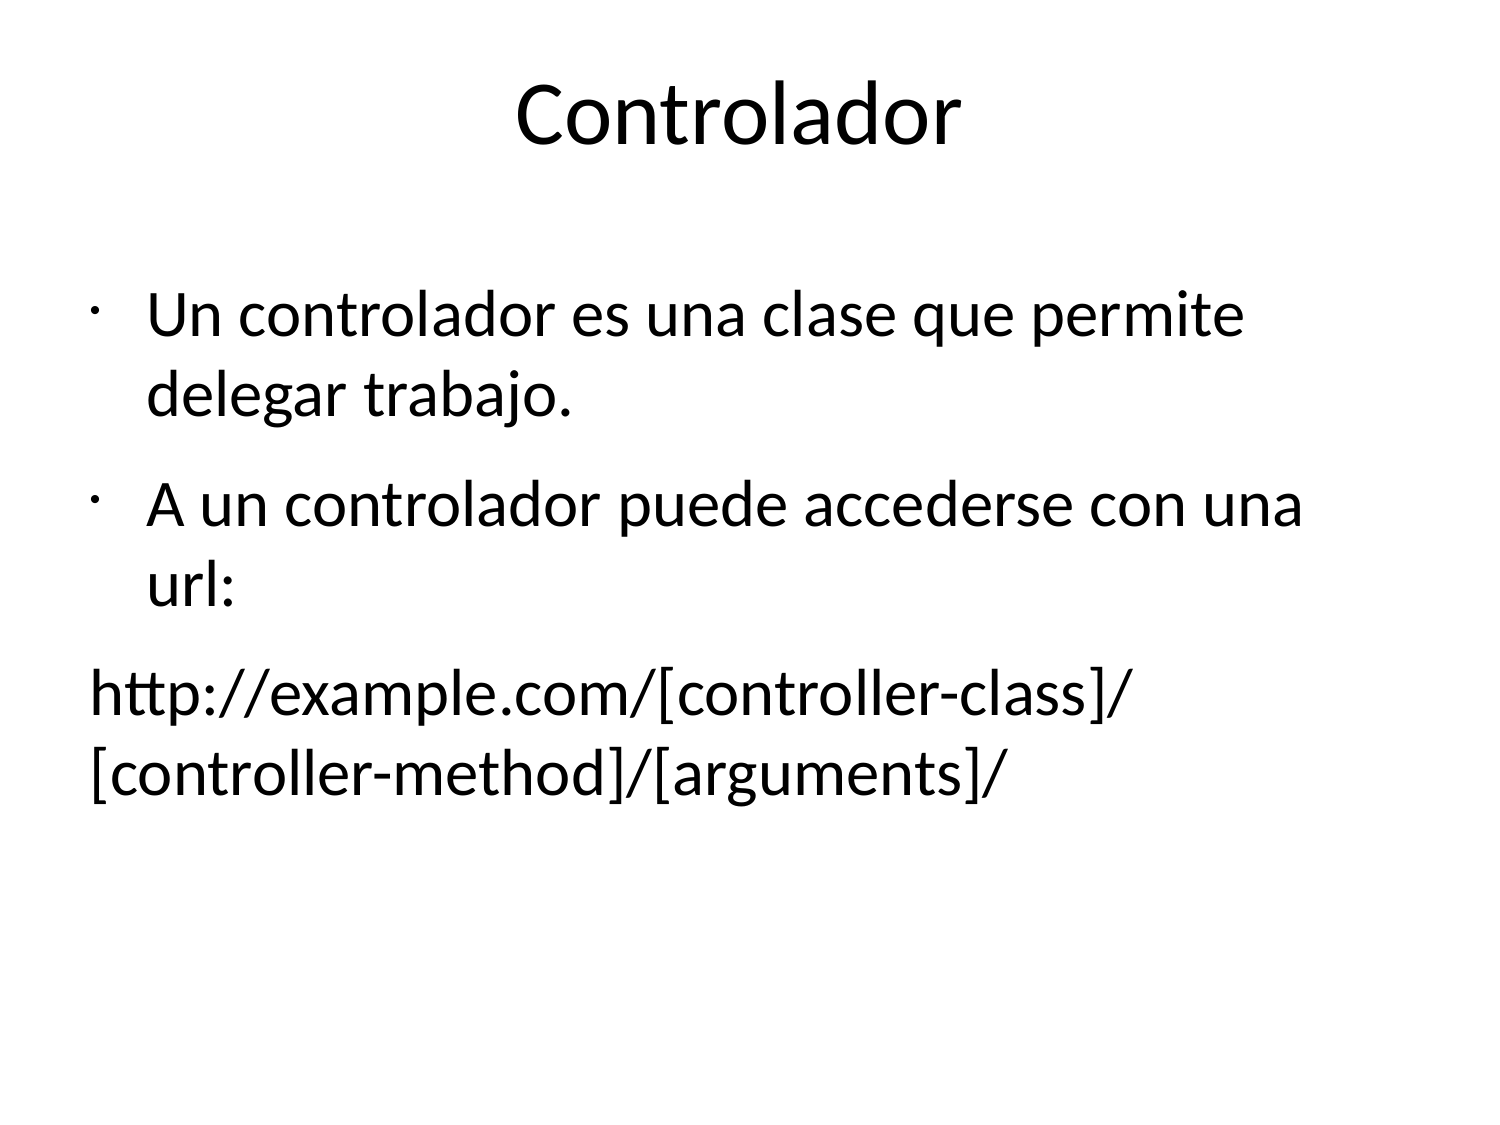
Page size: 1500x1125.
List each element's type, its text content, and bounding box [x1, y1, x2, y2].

title Controlador [75, 45, 1425, 233]
list Un controlador es una clase que permite delegar trabajo. A un controlador puede accederse con una url: http://example.com/[controller-class]/[controller-method]/[arguments]/ [75, 262, 1425, 1005]
